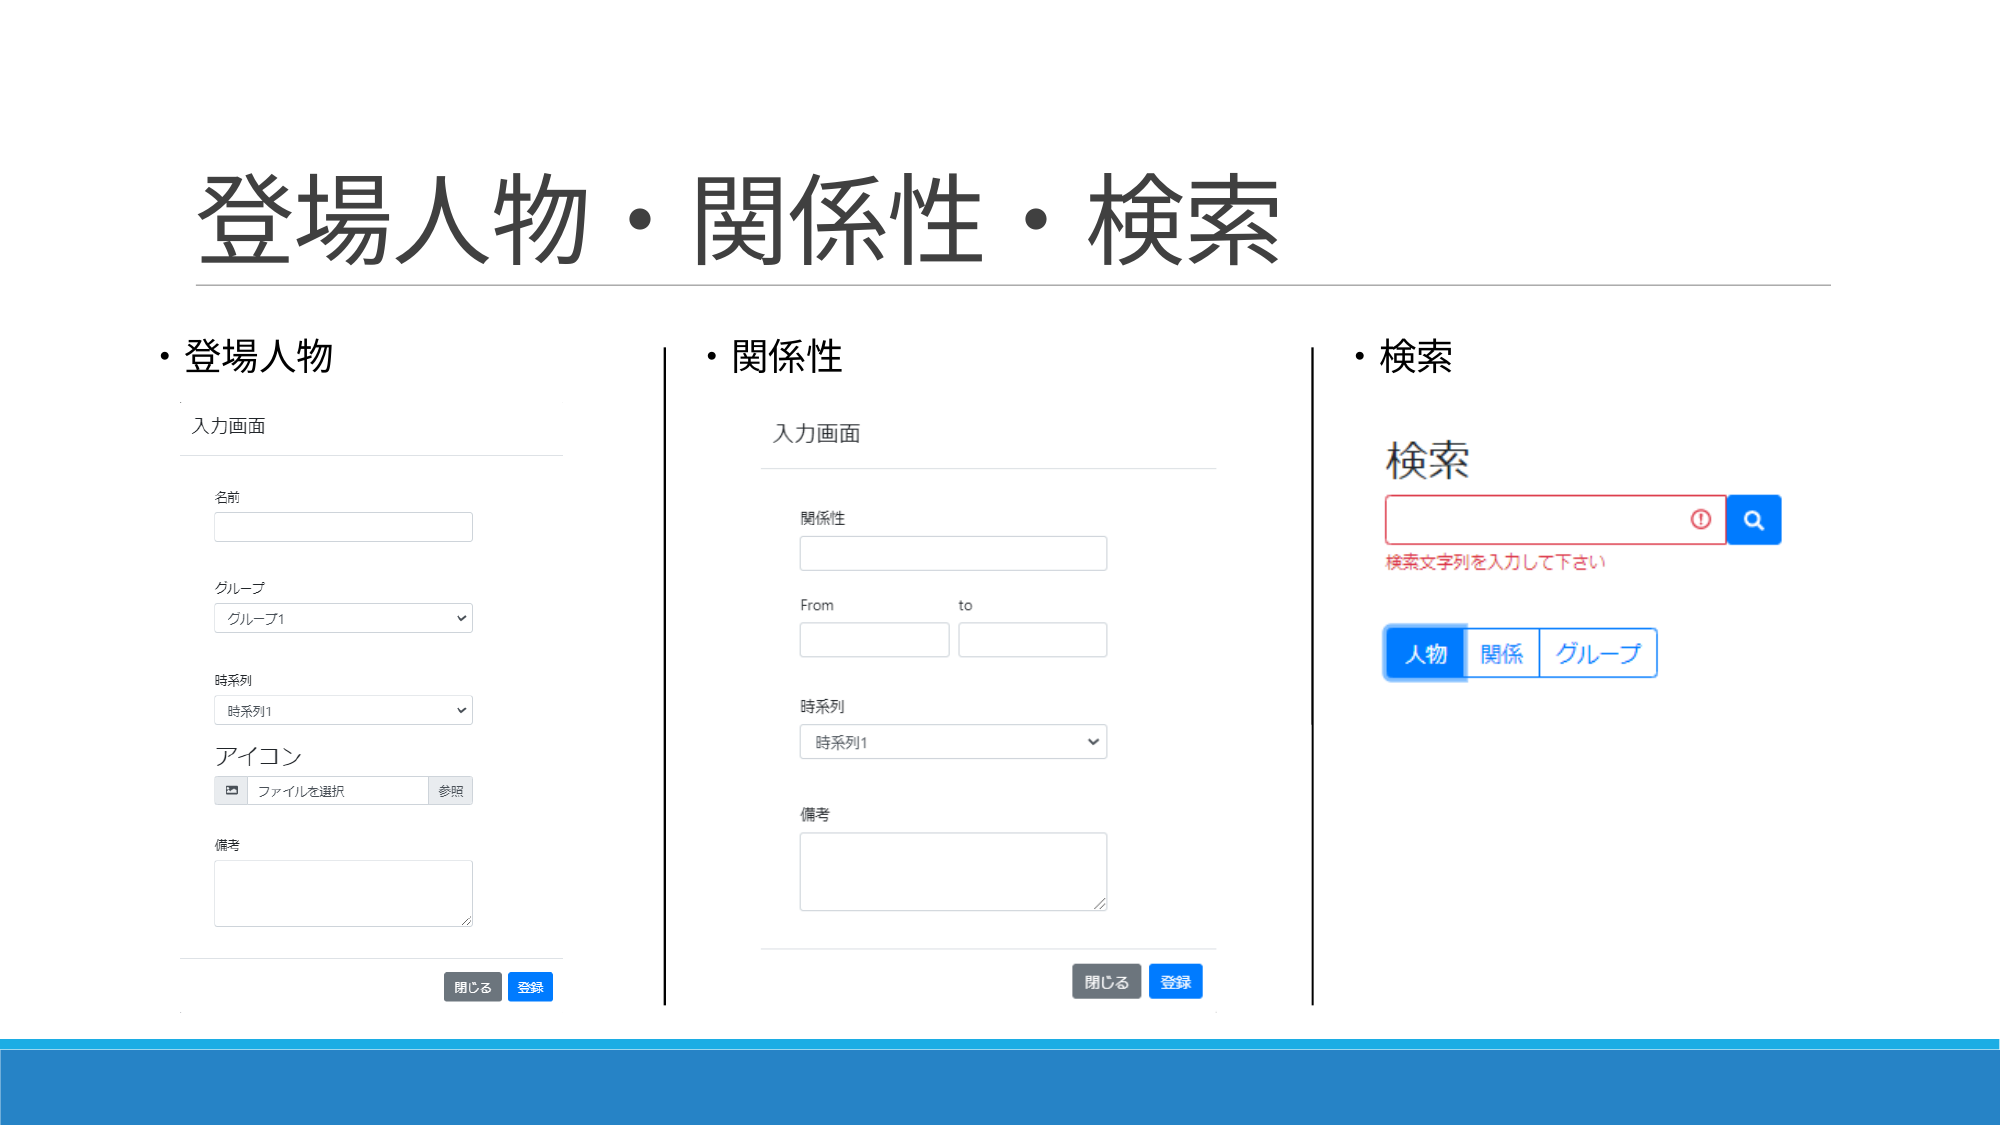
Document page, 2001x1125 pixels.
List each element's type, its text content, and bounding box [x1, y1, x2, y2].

text_box ・関係性 [679, 325, 859, 386]
picture [180, 402, 563, 1013]
text_box ・検索 [1326, 325, 1469, 386]
text_box ・登場人物 [132, 325, 350, 386]
picture [760, 409, 1217, 1013]
title 登場人物・関係性・検索 [180, 47, 1830, 285]
picture [1343, 409, 1865, 722]
